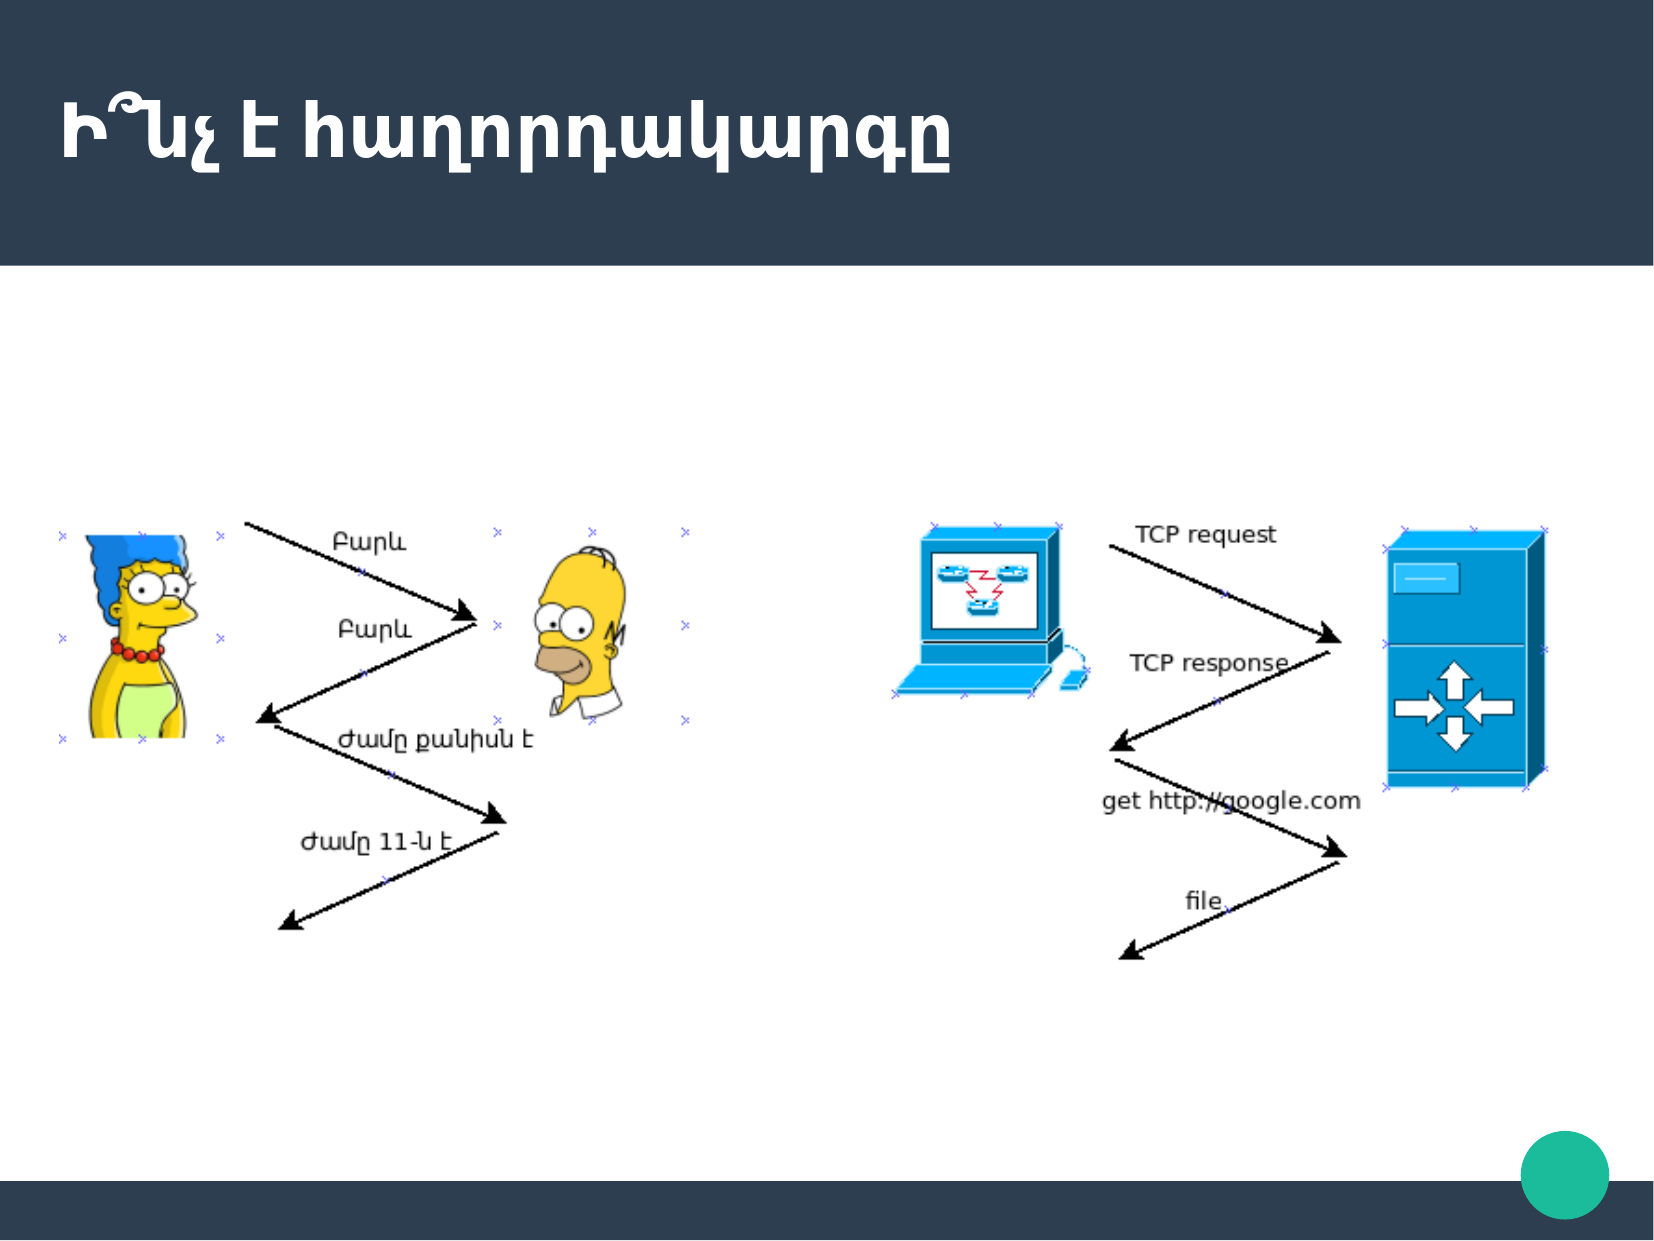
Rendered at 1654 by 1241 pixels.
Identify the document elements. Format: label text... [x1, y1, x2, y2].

picture [59, 435, 1595, 1042]
title Ի՞նչ է հաղորդակարգը [59, 49, 1595, 207]
